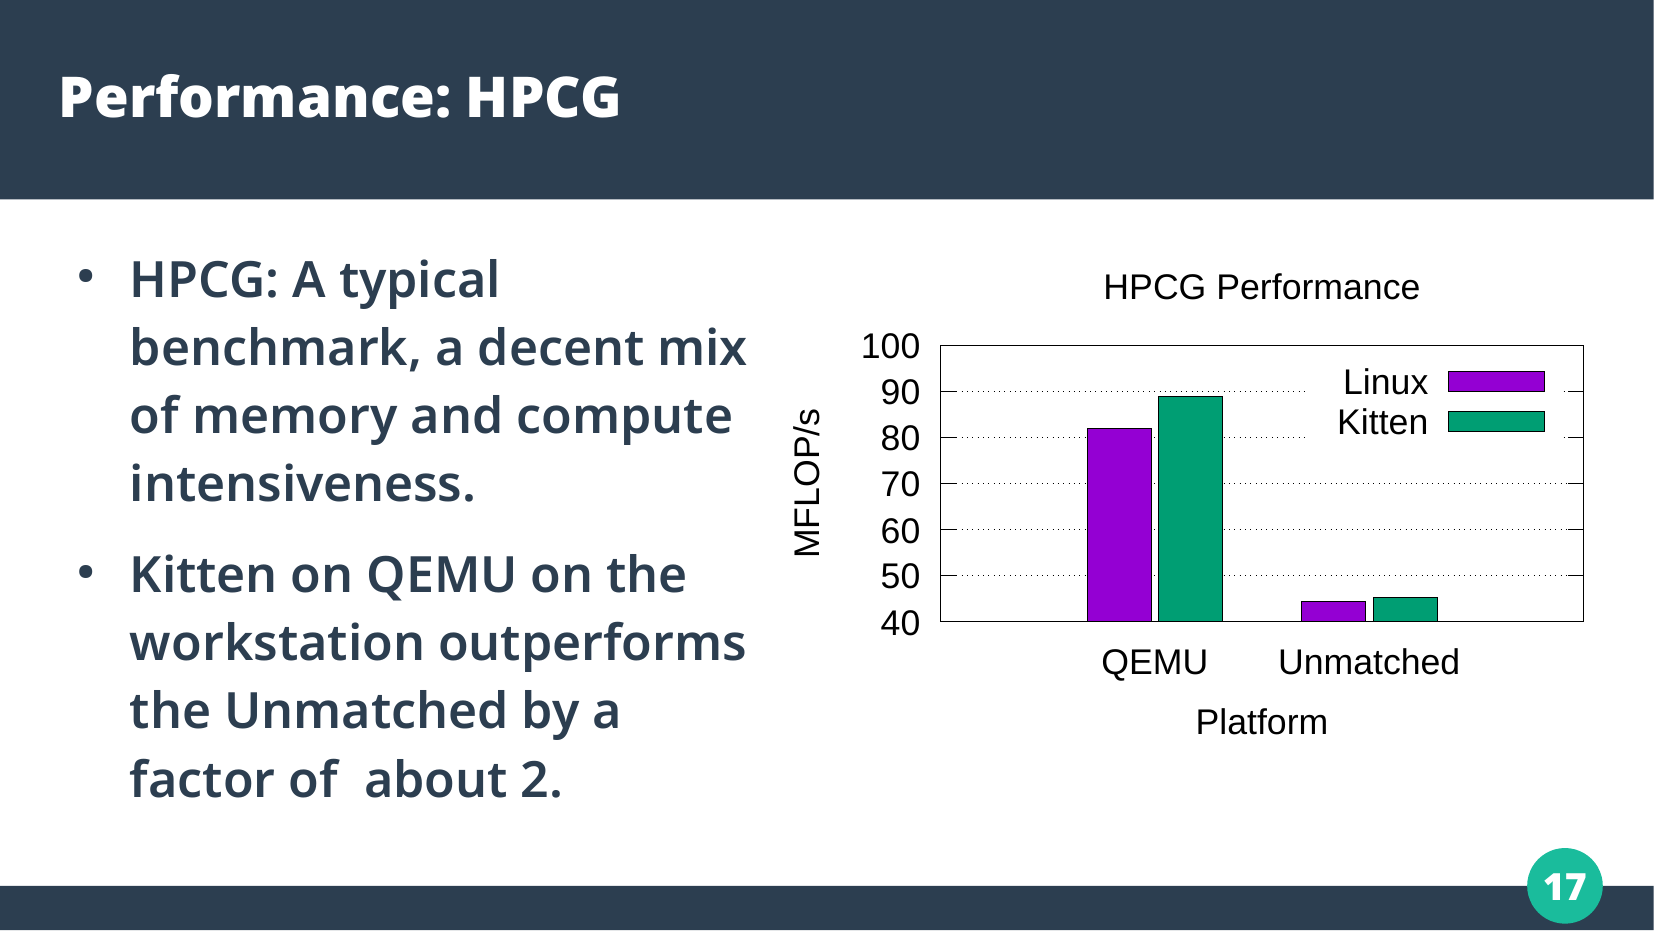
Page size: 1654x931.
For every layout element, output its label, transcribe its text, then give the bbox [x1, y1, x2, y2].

list HPCG: A typical benchmark, a decent mix of memory and compute intensiveness. Kitten on QEMU on the workstation outperforms the Unmatched by a factor of about 2. [59, 243, 751, 864]
title Performance: HPCG [59, 37, 1595, 156]
picture [769, 225, 1645, 751]
